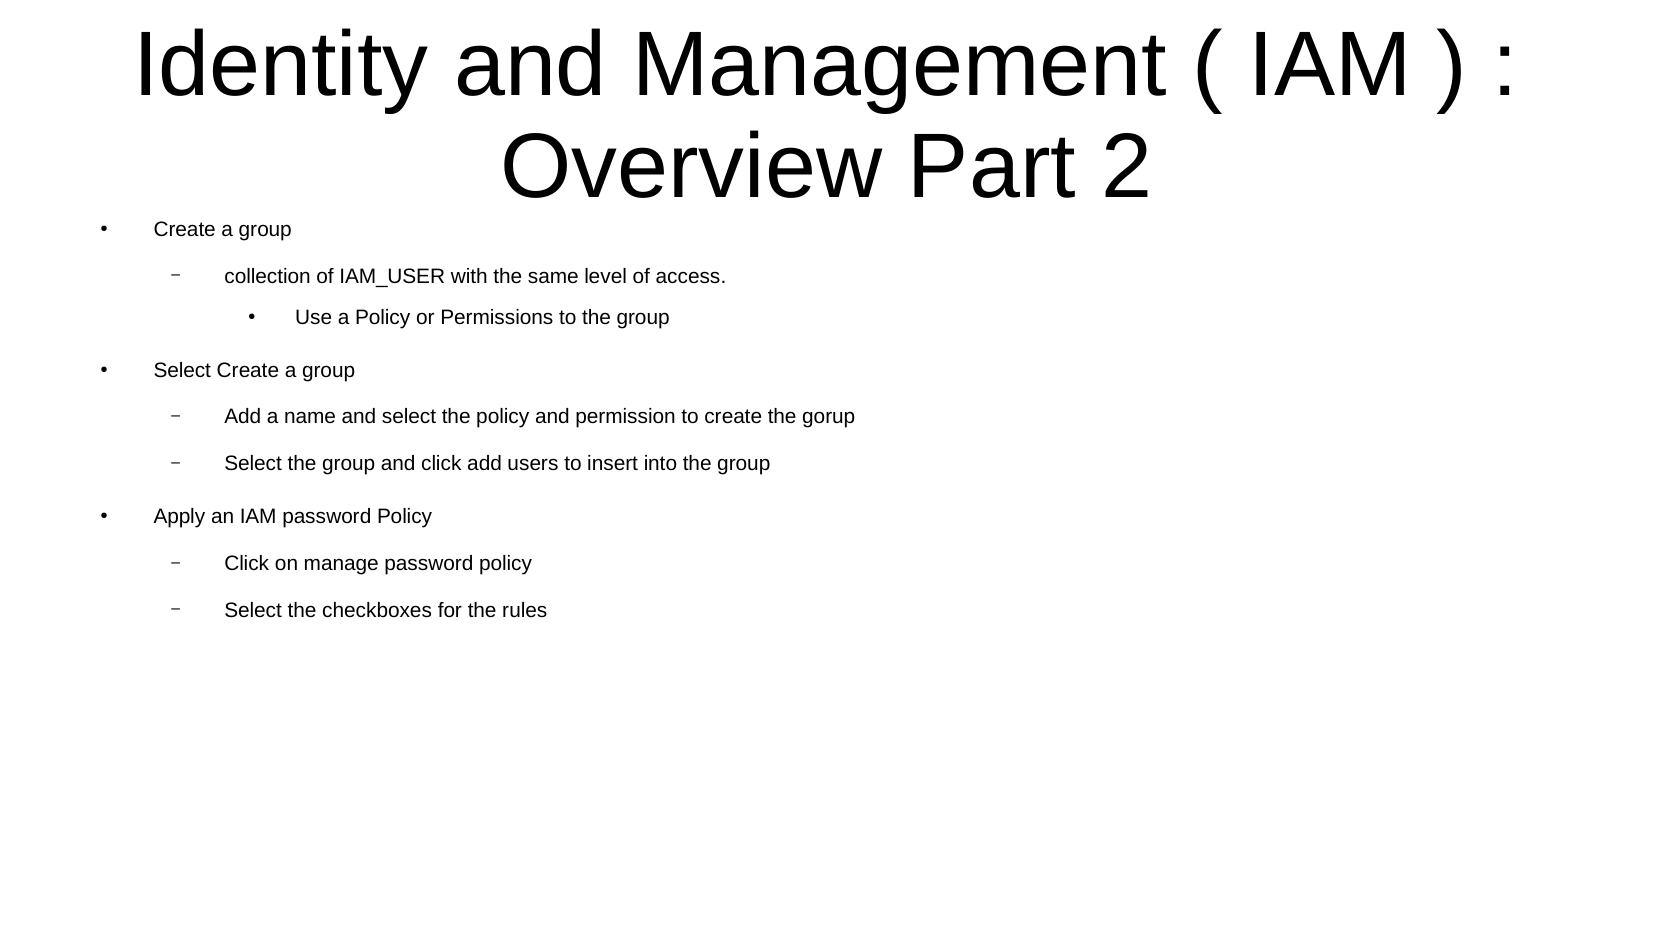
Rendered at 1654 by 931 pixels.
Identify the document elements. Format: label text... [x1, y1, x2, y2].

title Identity and Management ( IAM ) : Overview Part 2 [82, 12, 1571, 217]
list Create a group collection of IAM_USER with the same level of access. Use a Policy or Permissions to the group Select Create a group Add a name and select the policy and permission to create the gorup Select the group and click add users to insert into the group Apply an IAM password Policy Click on manage password policy Select the checkboxes for the rules [82, 217, 1591, 886]
